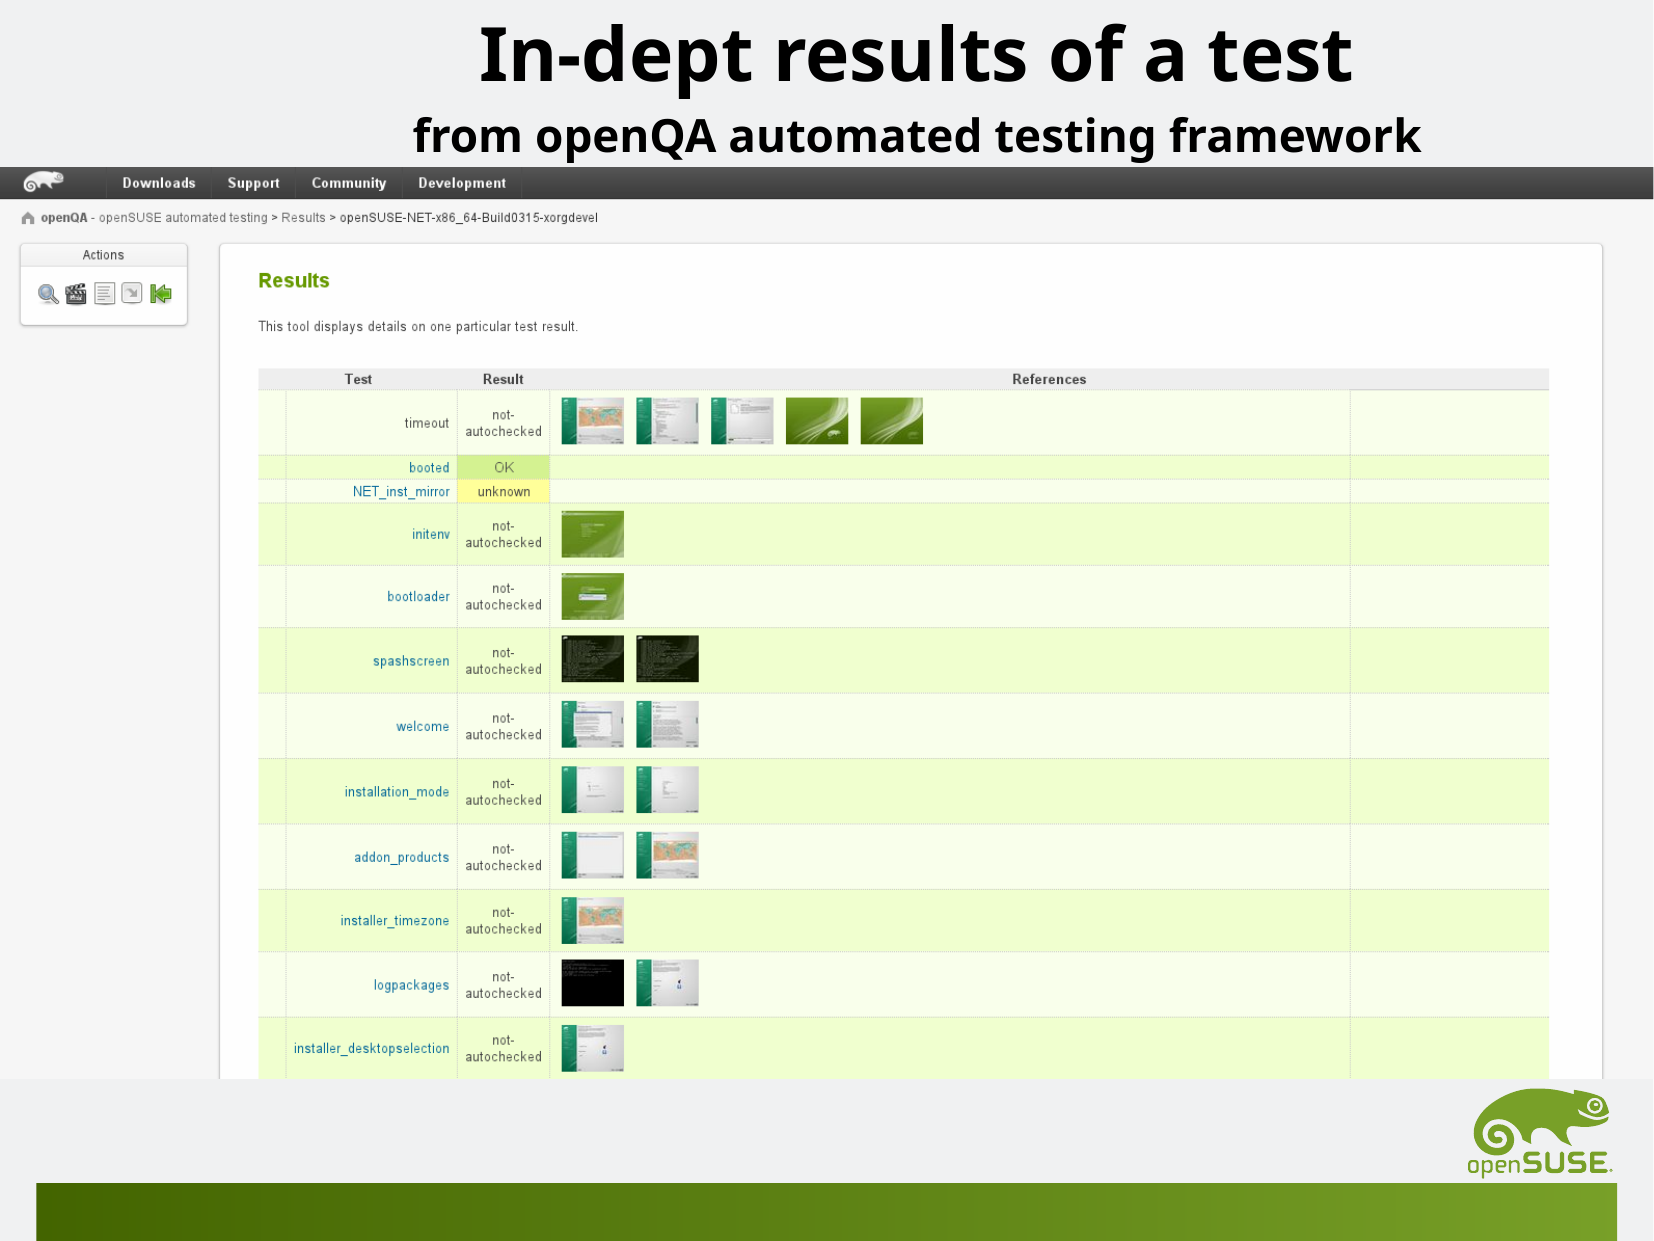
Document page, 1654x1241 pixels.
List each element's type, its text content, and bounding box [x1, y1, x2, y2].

title In-dept results of a test from openQA automated testing framework [412, 0, 1489, 188]
picture [0, 0, 1654, 1241]
